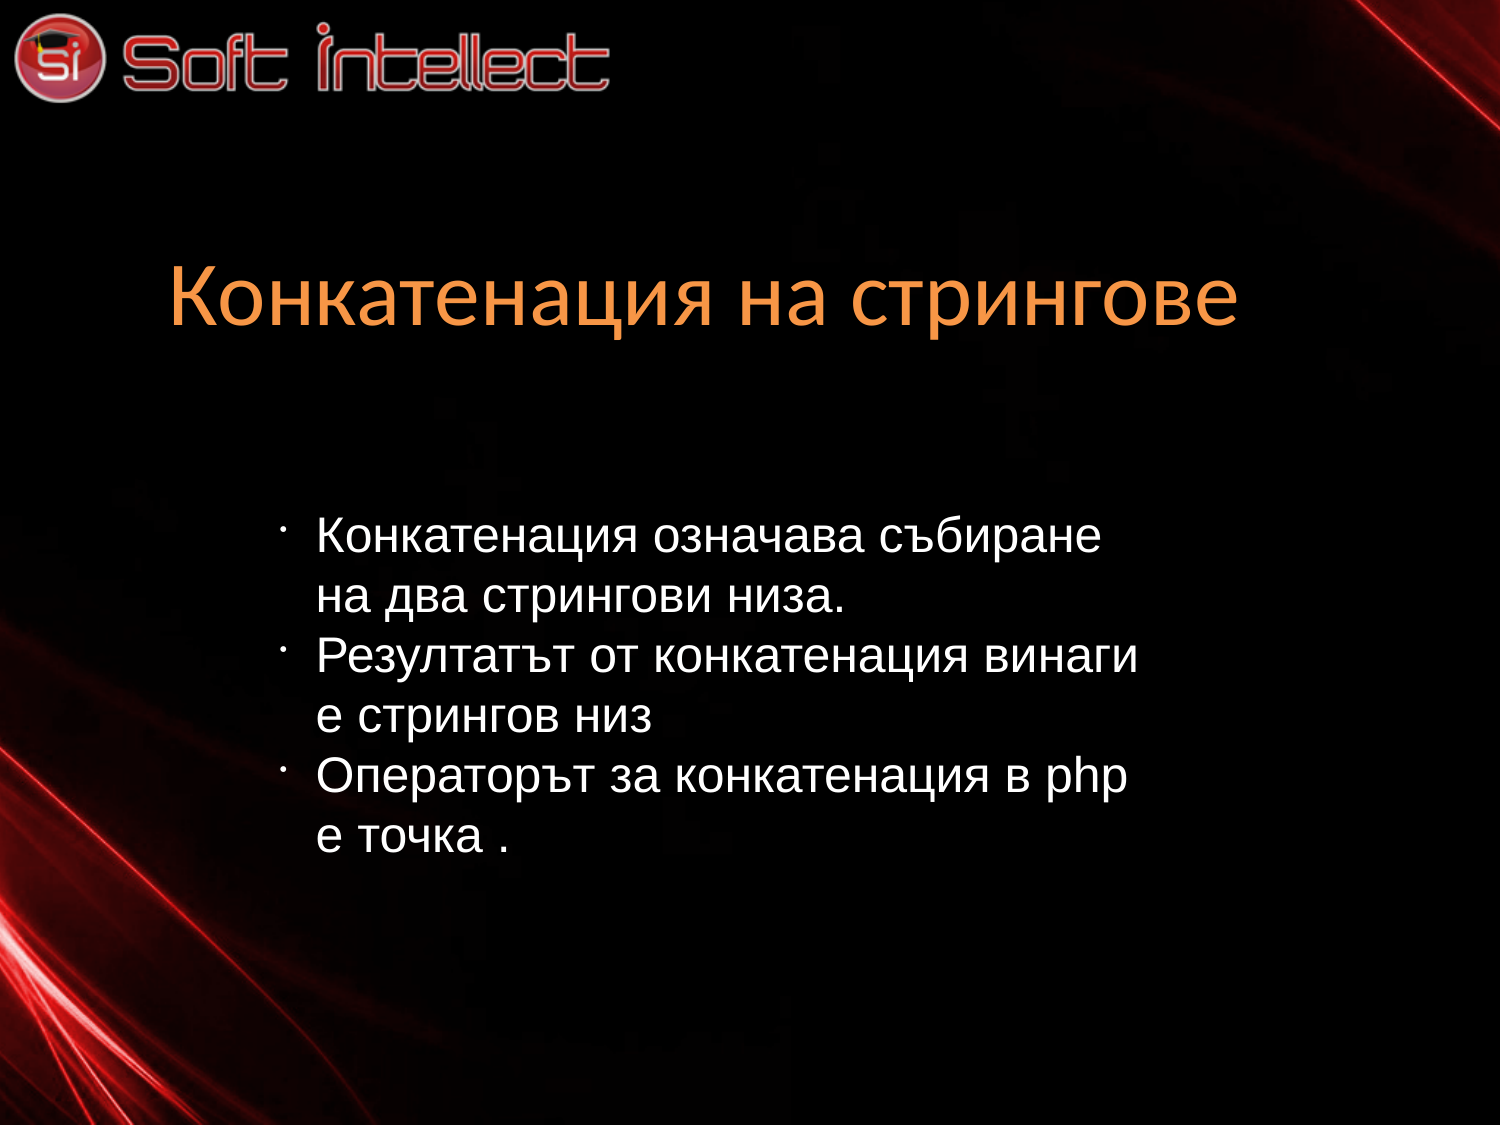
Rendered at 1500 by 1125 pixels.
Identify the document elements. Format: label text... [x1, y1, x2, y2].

picture [0, 0, 1500, 1125]
text_box Конкатенация означава събиране на два стрингови низа. Резултатът от конкатенация винаги е стрингов низ Операторът за конкатенация в php е точка . [264, 495, 1185, 825]
text_box Конкатенация на стрингове [29, 195, 1380, 383]
